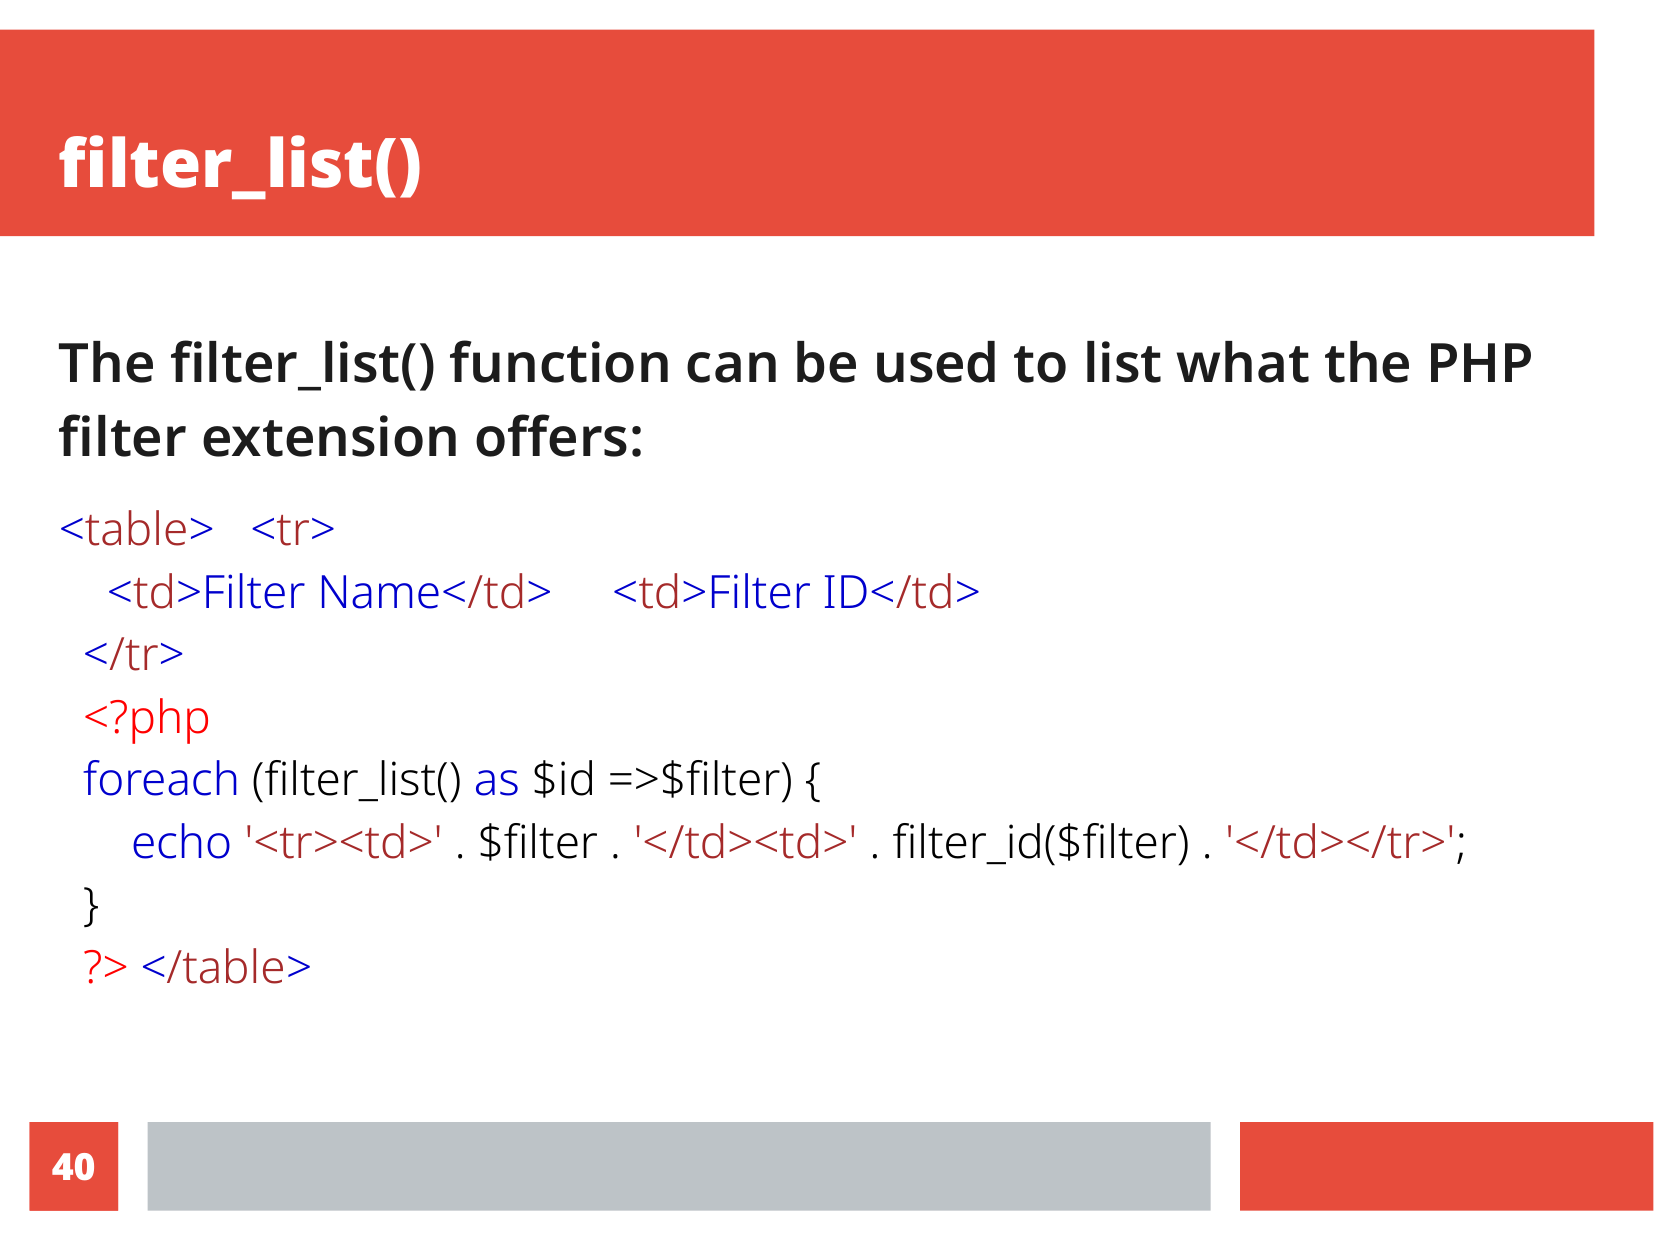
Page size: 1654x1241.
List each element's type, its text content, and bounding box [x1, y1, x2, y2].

list The filter_list() function can be used to list what the PHP filter extension offers: <table> <tr> <td>Filter Name</td> <td>Filter ID</td> </tr> <?php foreach (filter_list() as $id =>$filter) { echo '<tr><td>' . $filter . '</td><td>' . filter_id($filter) . '</td></tr>'; } ?> </table> [59, 324, 1565, 1093]
title filter_list() [59, 59, 1595, 207]
